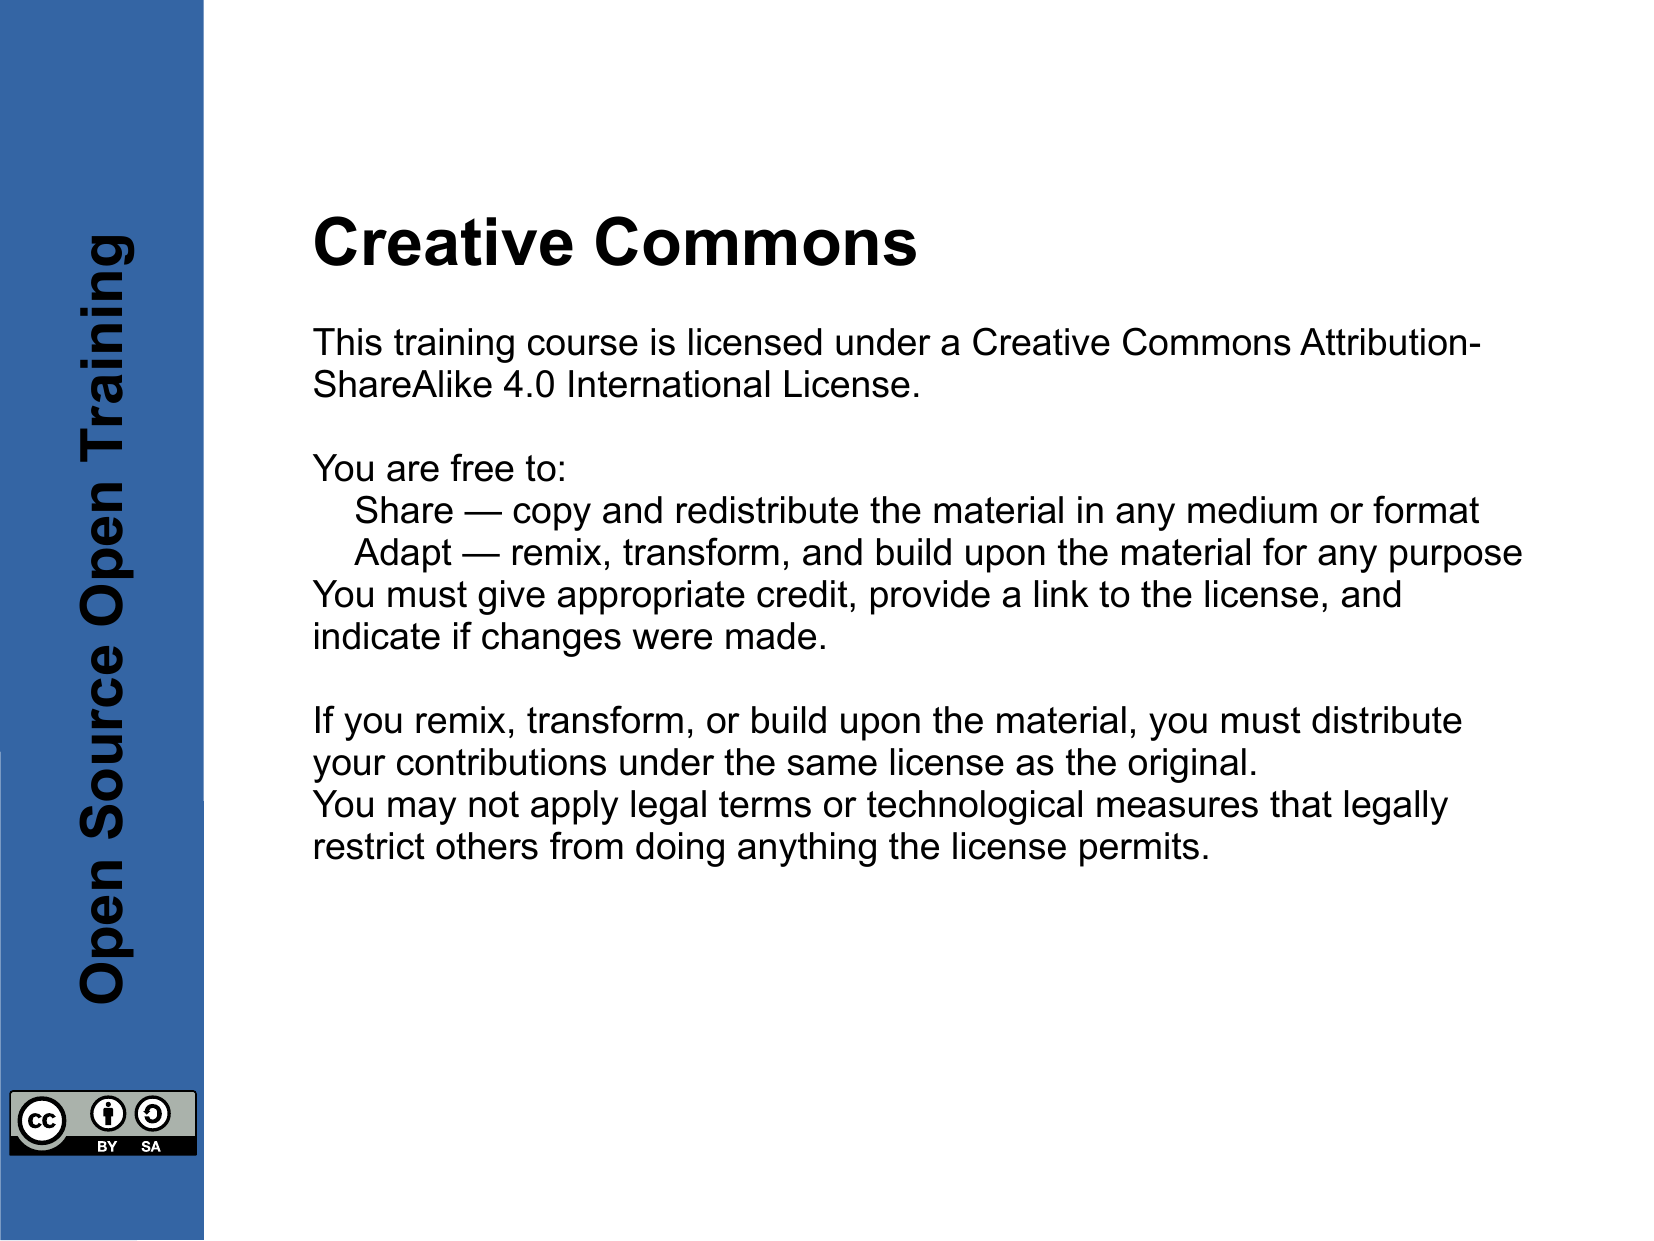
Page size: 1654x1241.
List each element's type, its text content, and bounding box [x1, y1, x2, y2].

text_box Creative Commons This training course is licensed under a Creative Commons Attribution-ShareAlike 4.0 International License. You are free to: Share — copy and redistribute the material in any medium or format Adapt — remix, transform, and build upon the material for any purpose You must give appropriate credit, provide a link to the license, and indicate if changes were made. If you remix, transform, or build upon the material, you must distribute your contributions under the same license as the original. You may not apply legal terms or technological measures that legally restrict others from doing anything the license permits. [297, 197, 1546, 959]
